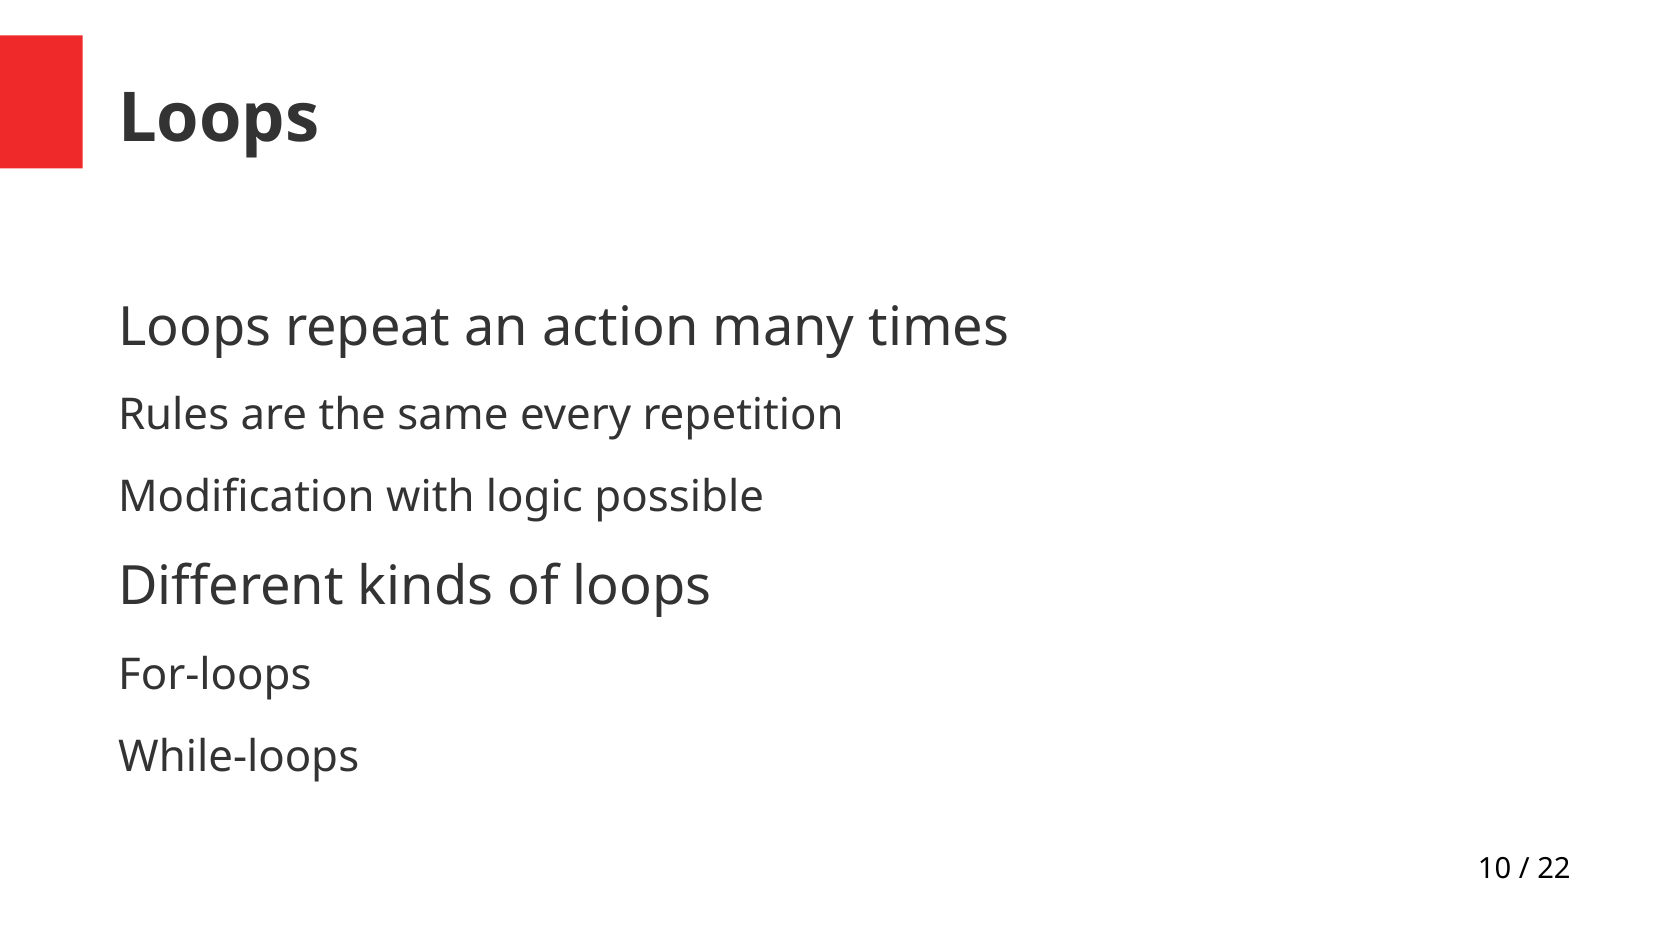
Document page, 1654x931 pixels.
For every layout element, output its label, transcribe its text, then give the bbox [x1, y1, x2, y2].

title Loops [118, 37, 1571, 193]
list Loops repeat an action many times Rules are the same every repetition Modification with logic possible Different kinds of loops For-loops While-loops [118, 265, 1536, 806]
